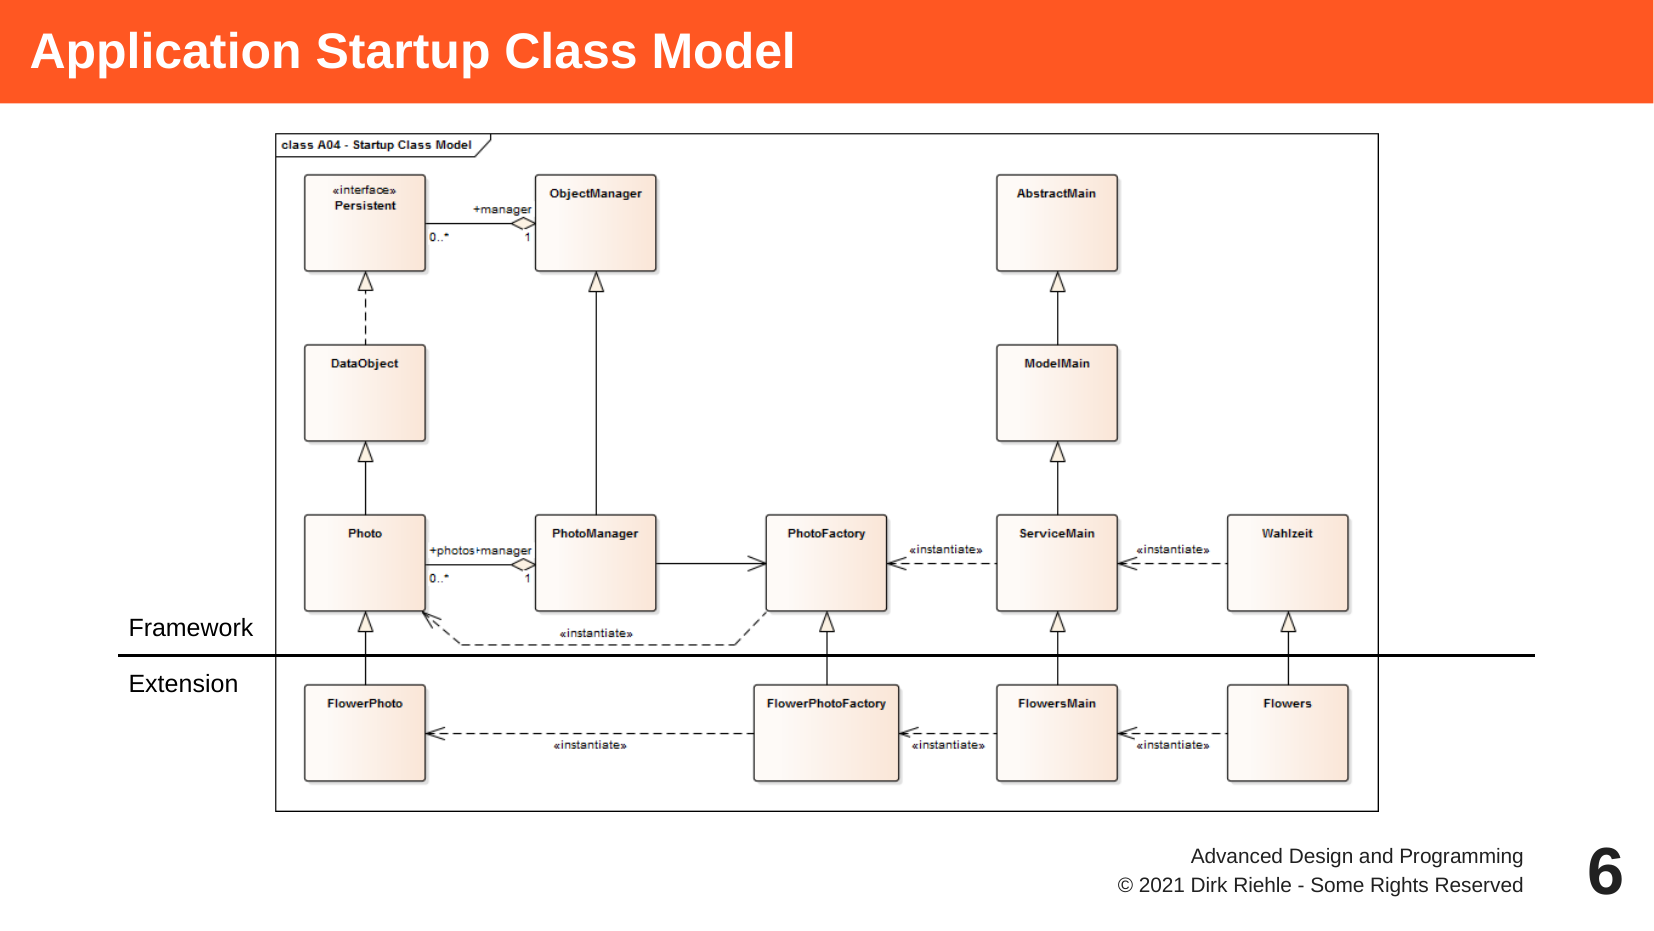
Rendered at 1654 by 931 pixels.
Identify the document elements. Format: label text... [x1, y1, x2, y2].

picture [274, 132, 1379, 654]
picture [274, 657, 1379, 813]
title Application Startup Class Model [0, 0, 1654, 104]
